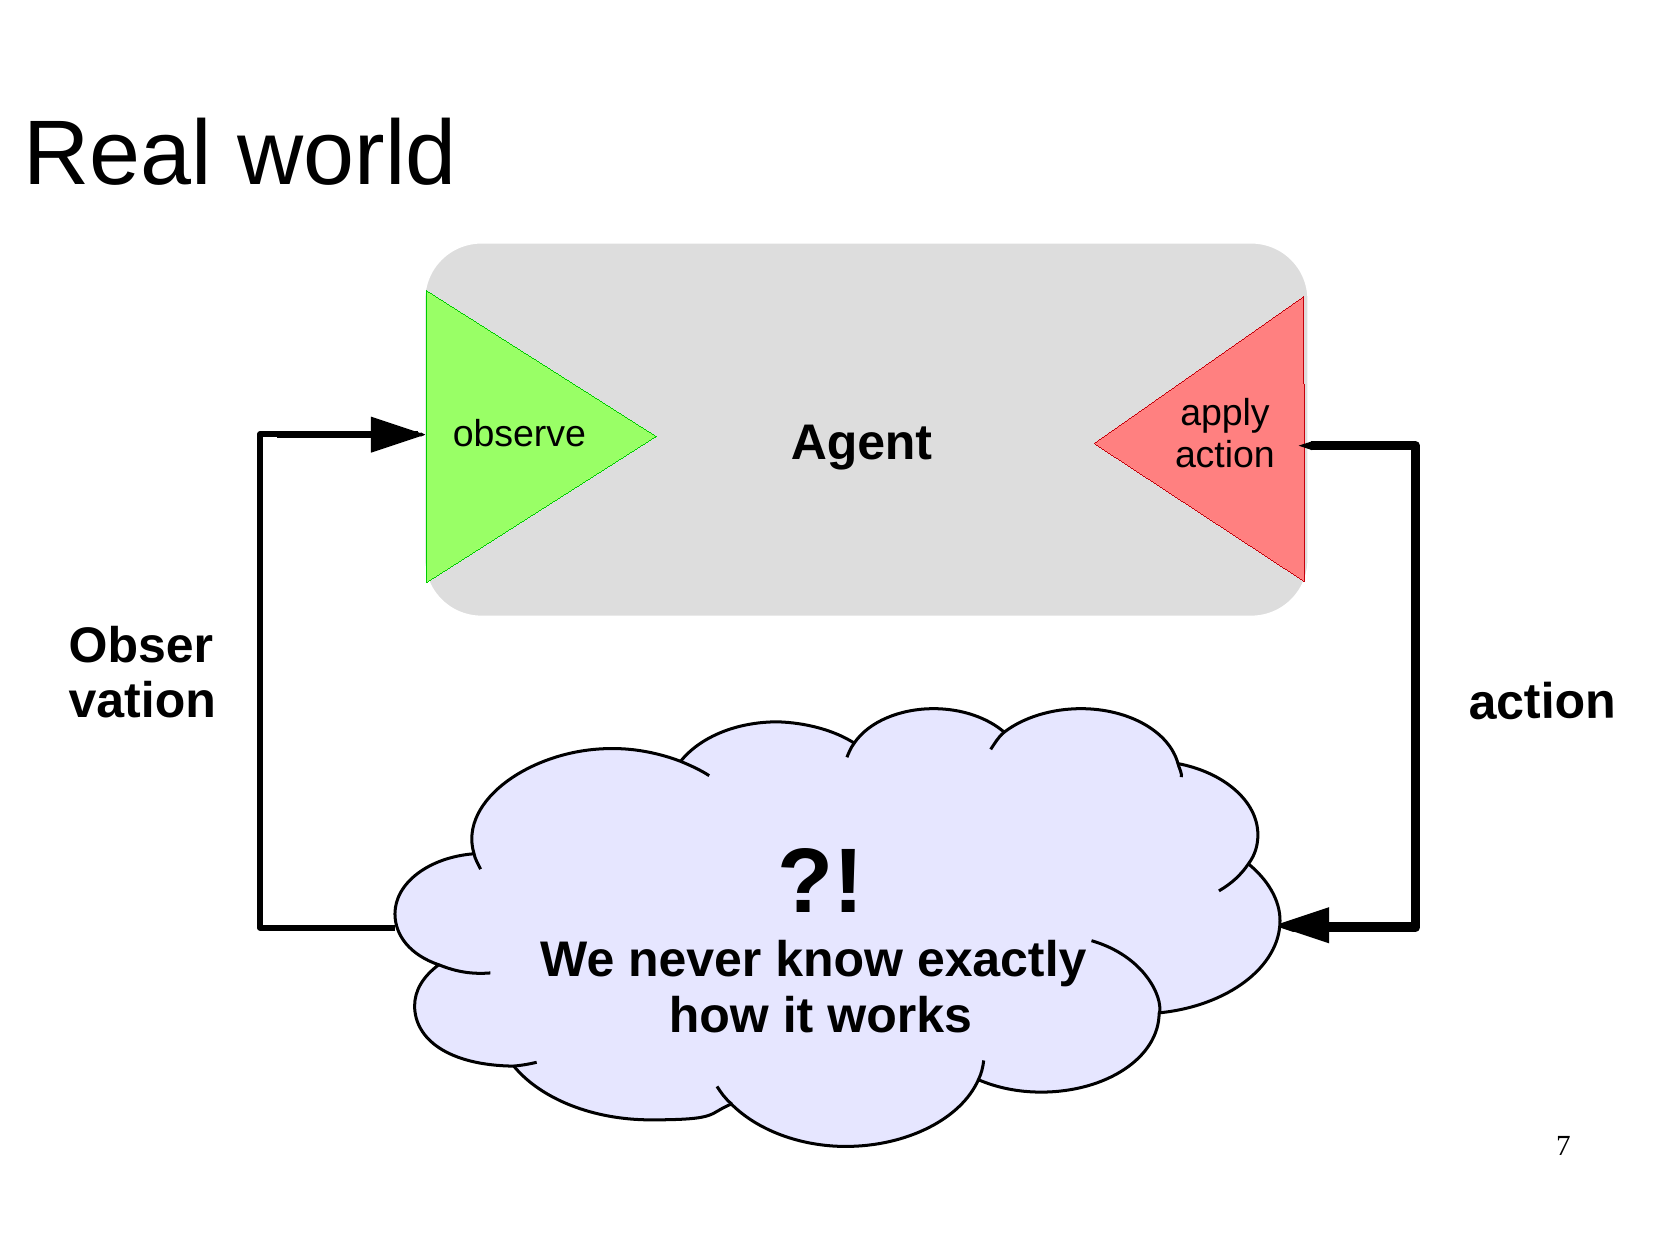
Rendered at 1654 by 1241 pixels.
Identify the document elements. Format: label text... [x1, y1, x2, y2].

text_box [416, 234, 1317, 625]
text_box observe [404, 396, 635, 472]
text_box Observation [45, 600, 241, 746]
title Real world [23, 49, 1512, 257]
text_box [394, 859, 445, 1052]
text_box [475, 708, 1281, 1006]
text_box apply action [1151, 375, 1299, 493]
text_box Agent [685, 398, 1039, 488]
text_box action [1444, 655, 1654, 748]
text_box ?! We never know exactly how it works [445, 821, 1196, 1052]
text_box [446, 1052, 1145, 1147]
